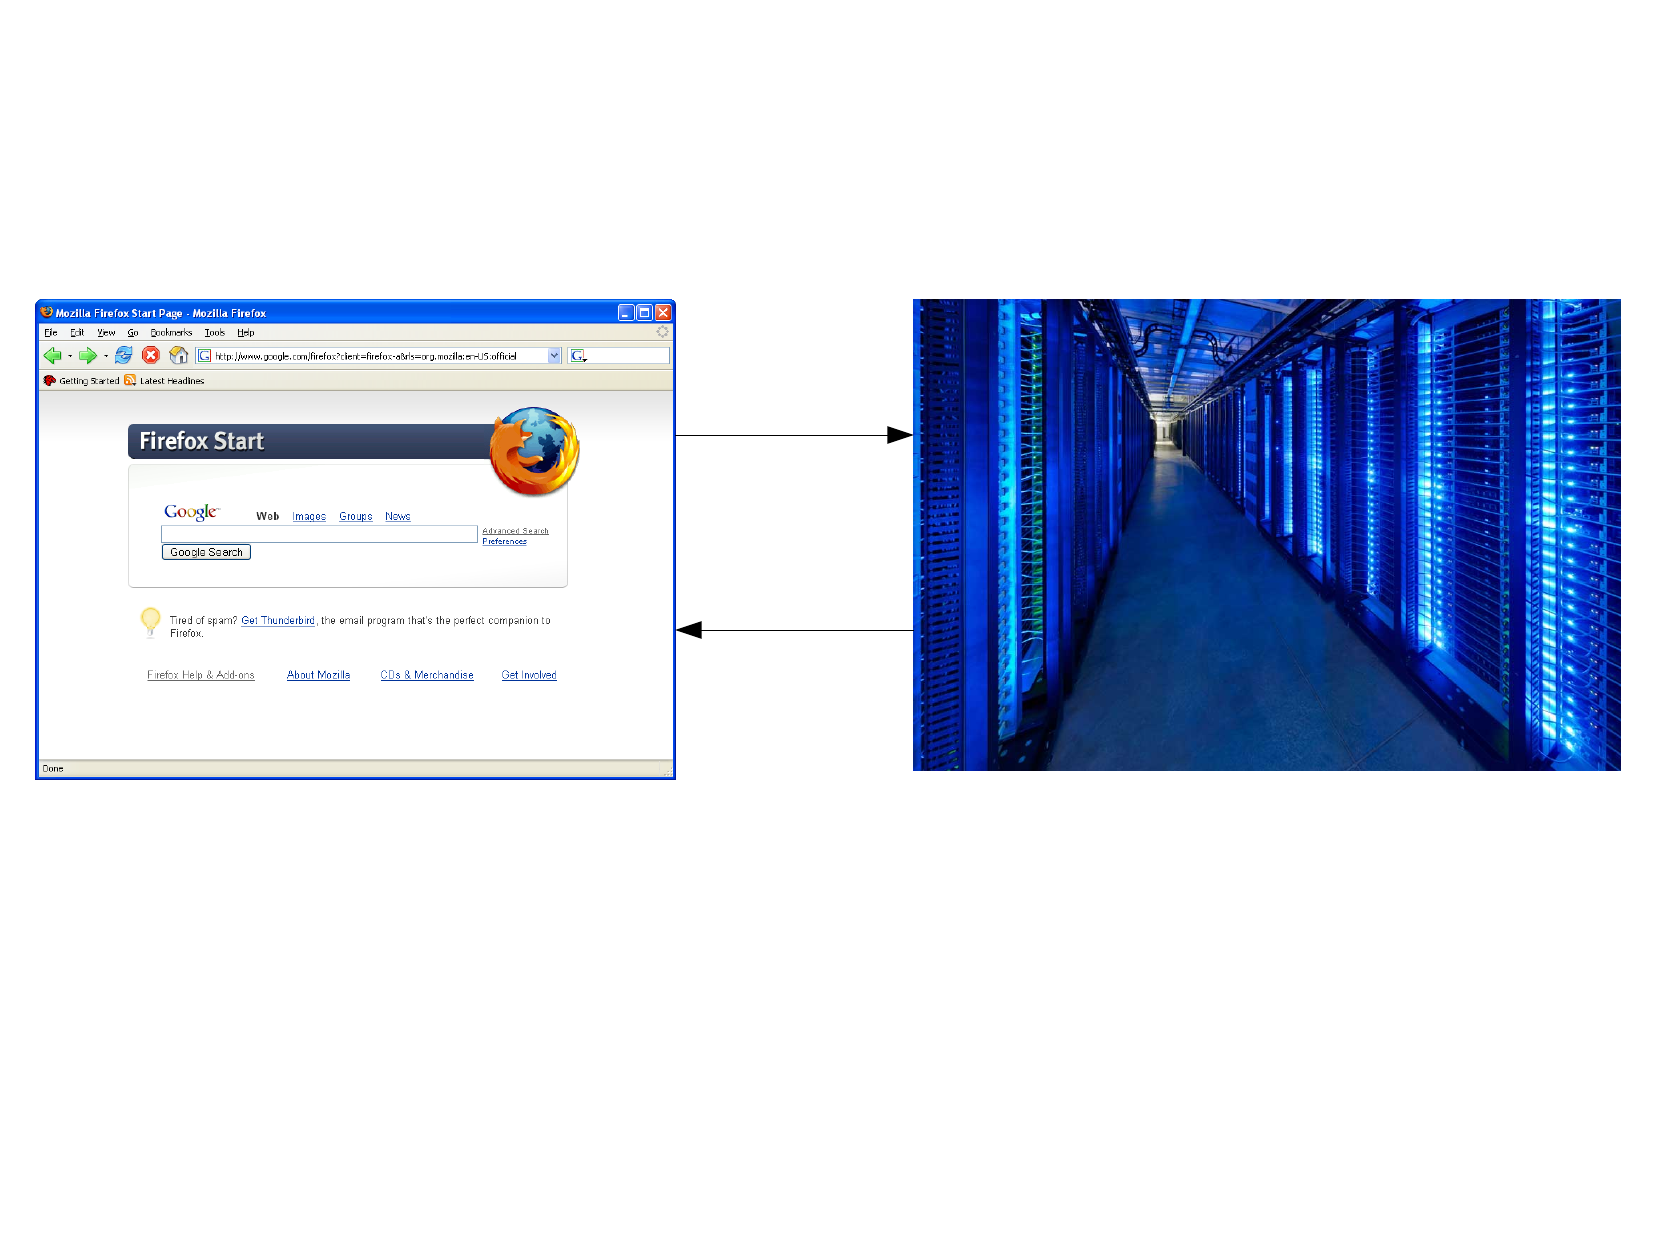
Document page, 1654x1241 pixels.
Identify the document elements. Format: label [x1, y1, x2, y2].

picture [35, 299, 676, 781]
picture [913, 299, 1621, 771]
